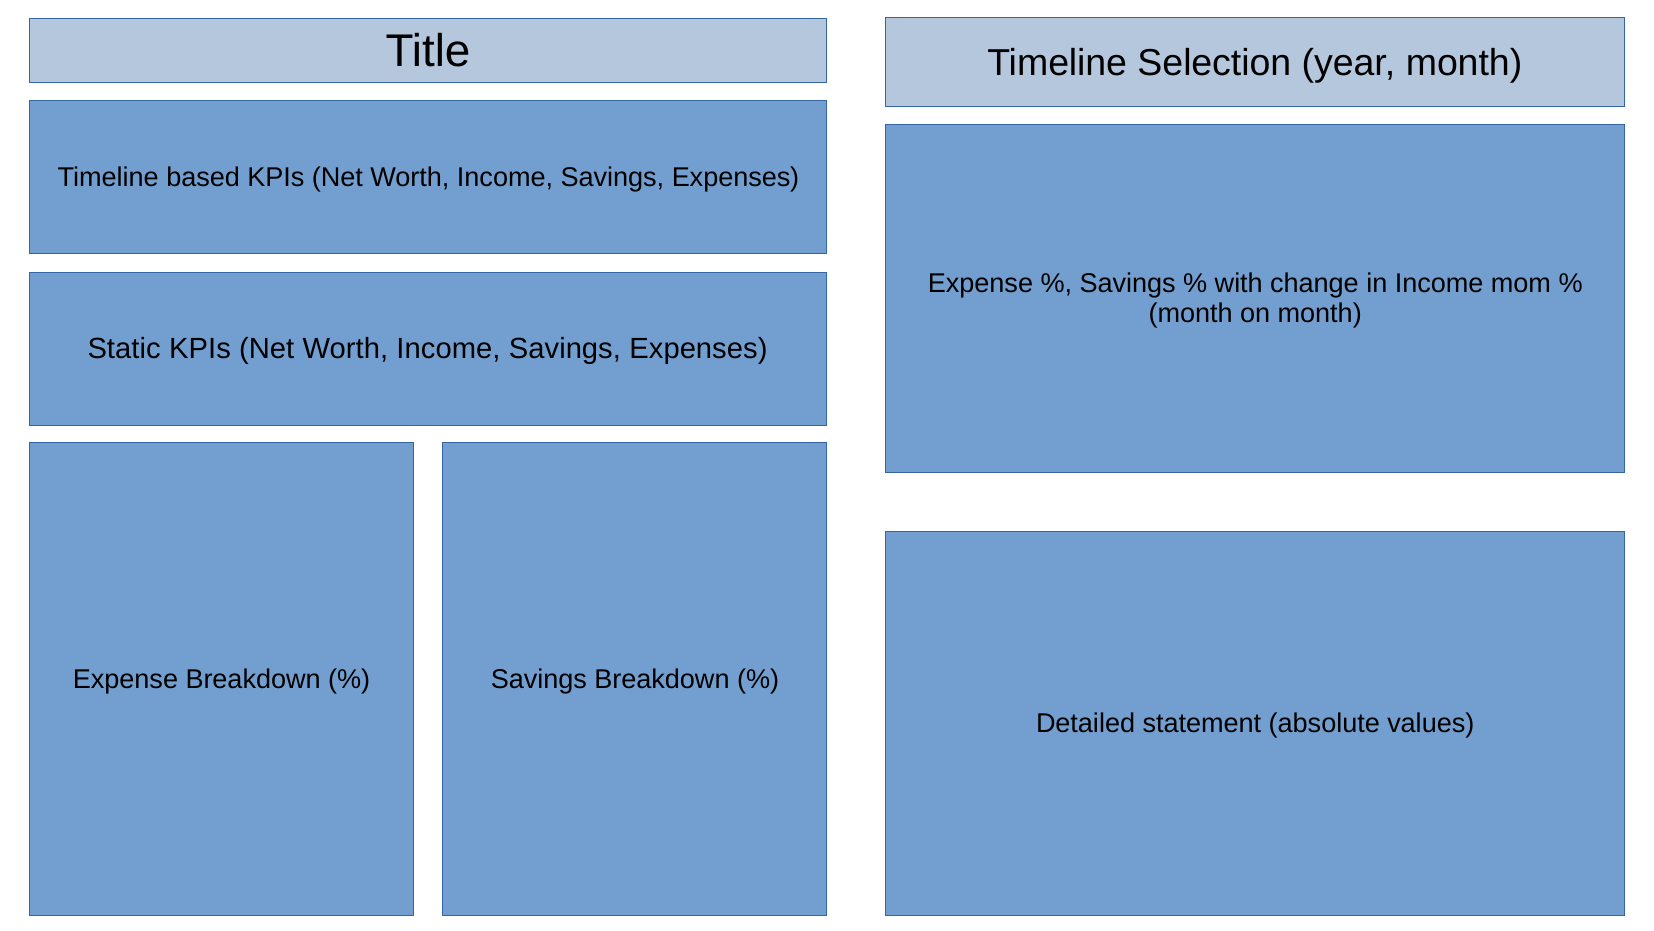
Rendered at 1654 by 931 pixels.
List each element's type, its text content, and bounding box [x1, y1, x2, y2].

text_box Expense Breakdown (%) [29, 442, 414, 916]
text_box Timeline Selection (year, month) [885, 17, 1625, 107]
text_box Static KPIs (Net Worth, Income, Savings, Expenses) [29, 272, 827, 426]
text_box Savings Breakdown (%) [442, 442, 827, 916]
text_box Timeline based KPIs (Net Worth, Income, Savings, Expenses) [29, 100, 827, 254]
text_box Title [29, 18, 827, 83]
text_box Expense %, Savings % with change in Income mom % (month on month) [885, 124, 1625, 473]
text_box Detailed statement (absolute values) [885, 531, 1625, 916]
